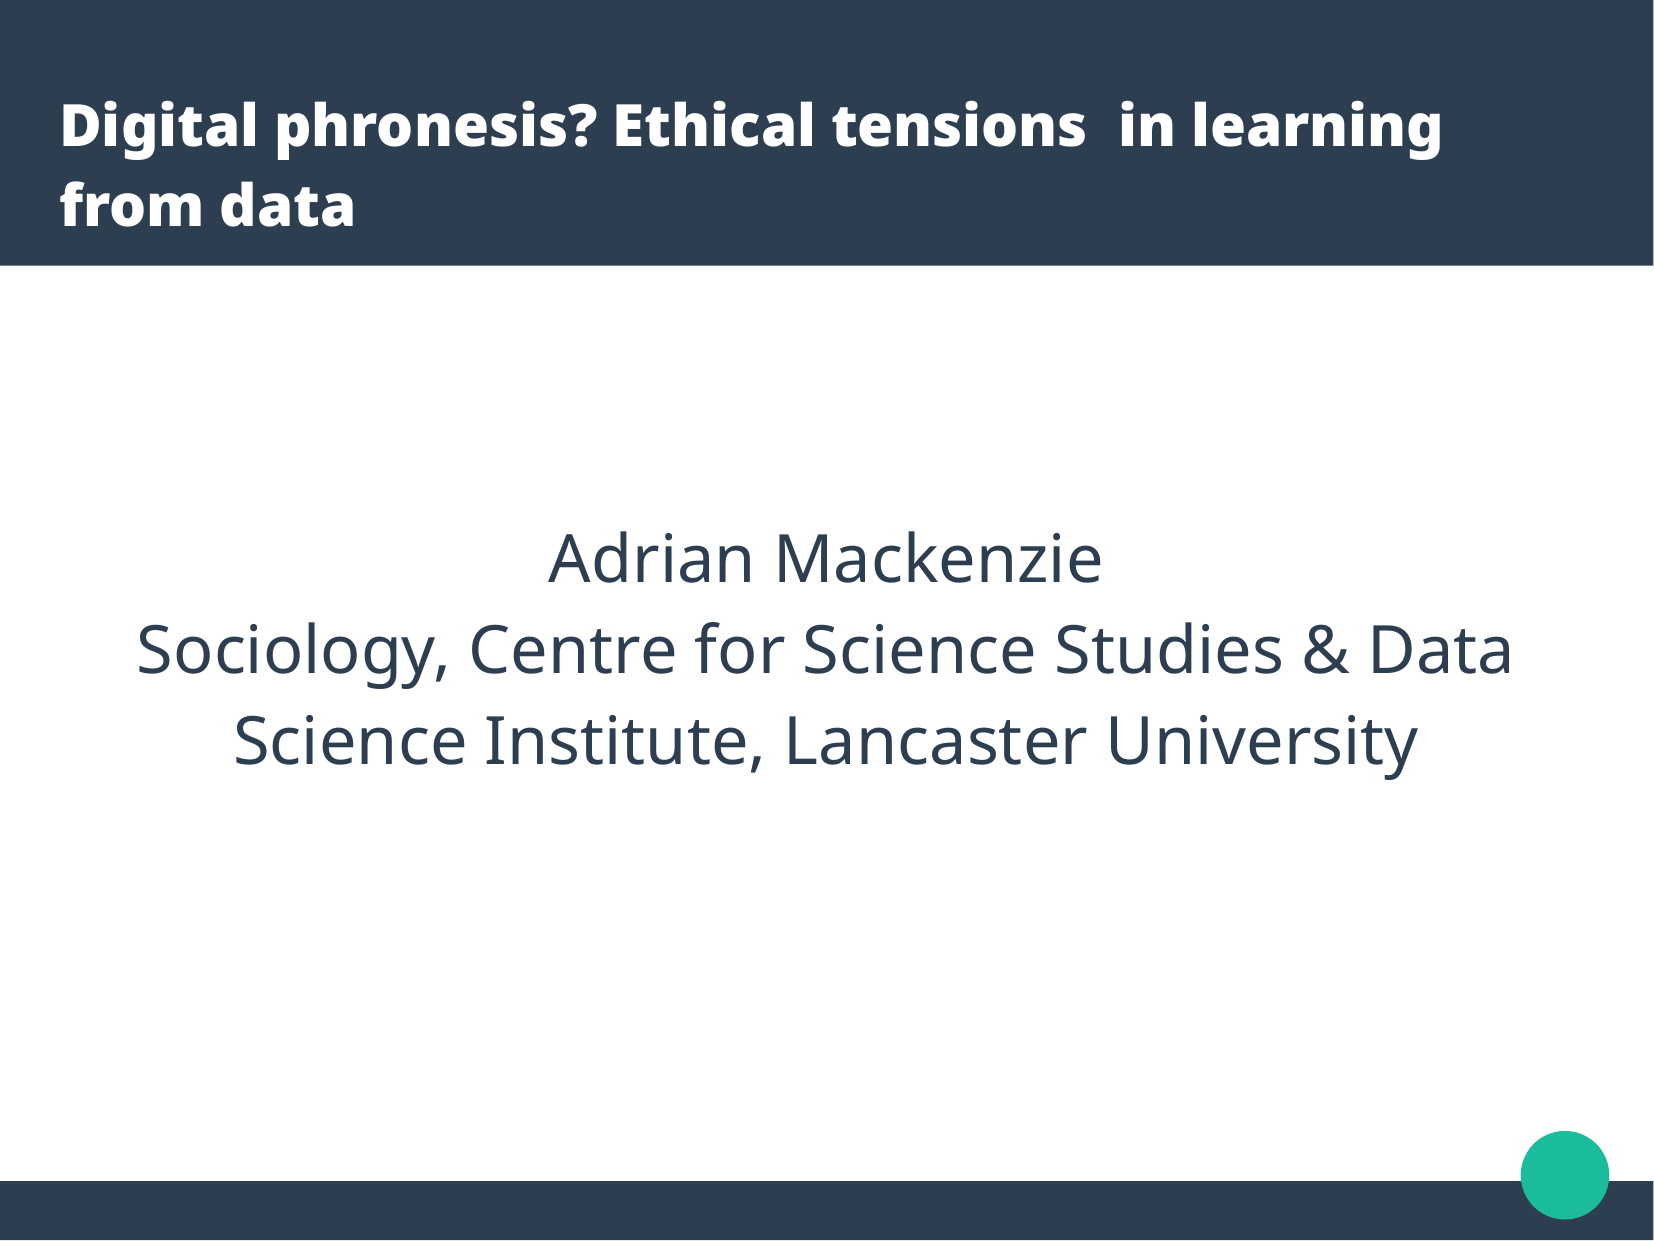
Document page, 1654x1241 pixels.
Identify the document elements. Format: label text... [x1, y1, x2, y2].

title Digital phronesis? Ethical tensions in learning from data [59, 60, 1548, 268]
subtitle Adrian Mackenzie Sociology, Centre for Science Studies & Data Science Institute, Lancaster University [59, 324, 1595, 1152]
